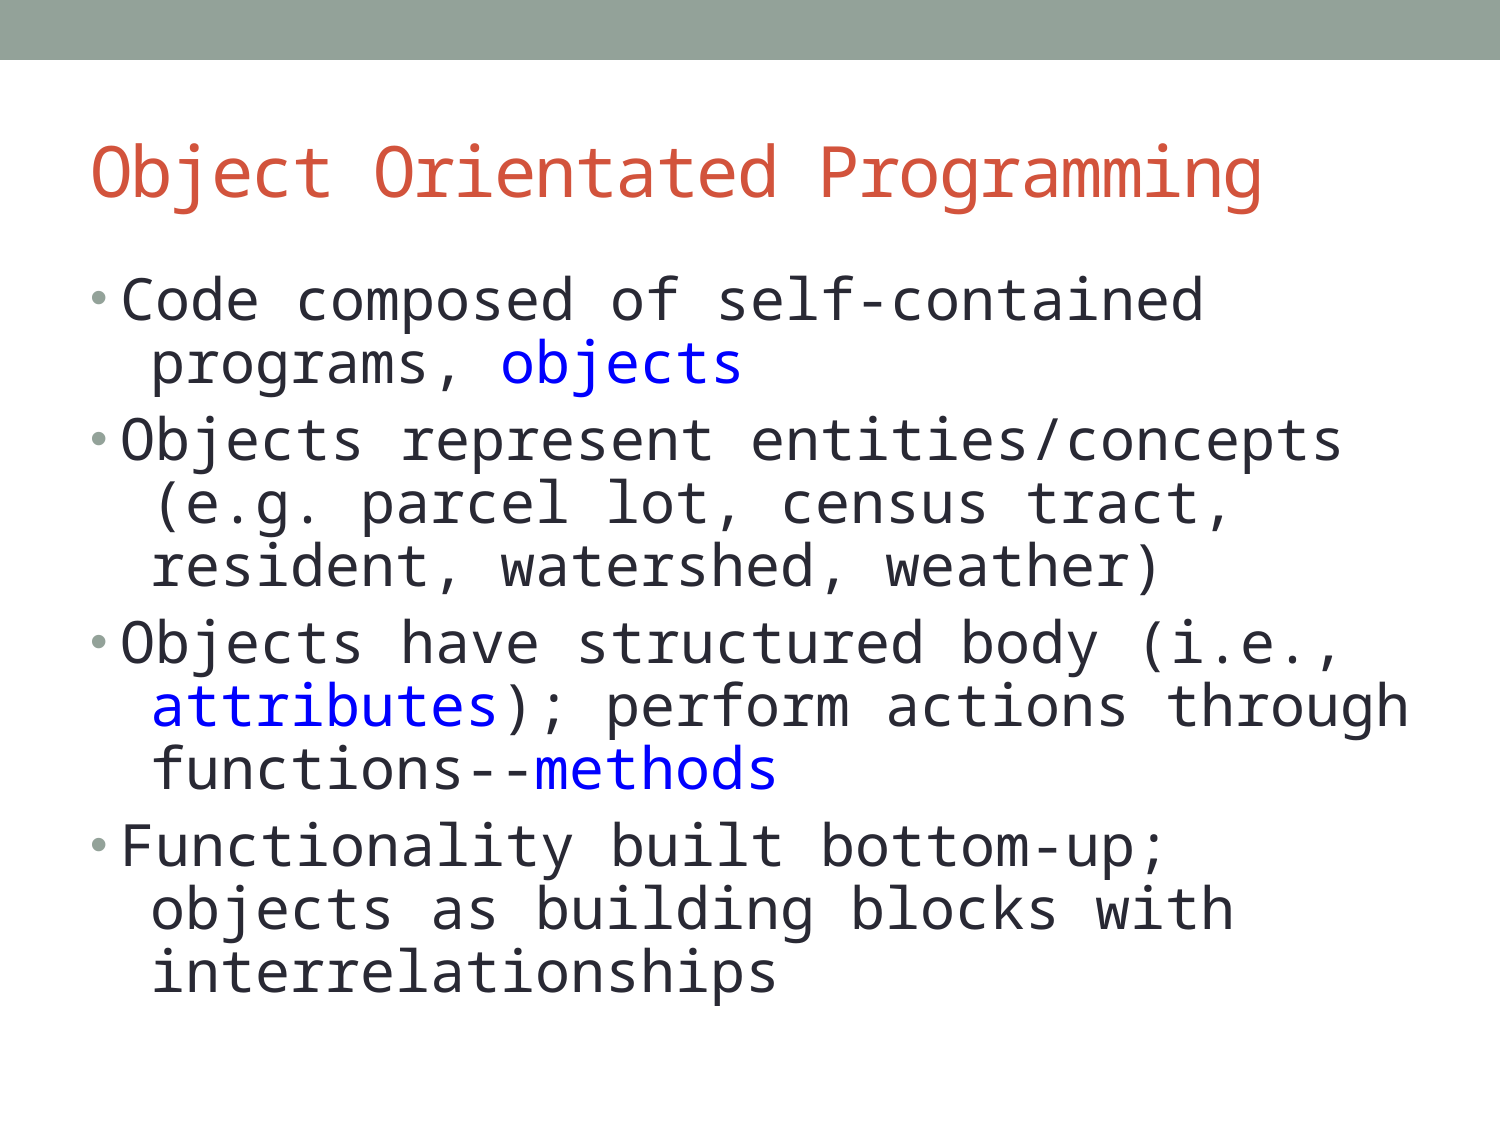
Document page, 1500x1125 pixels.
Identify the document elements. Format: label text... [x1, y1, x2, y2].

title Object Orientated Programming [75, 87, 1426, 251]
list Code composed of self-contained programs, objects Objects represent entities/concepts (e.g. parcel lot, census tract, resident, watershed, weather) Objects have structured body (i.e., attributes); perform actions through functions--methods Functionality built bottom-up; objects as building blocks with interrelationships [75, 262, 1426, 1063]
